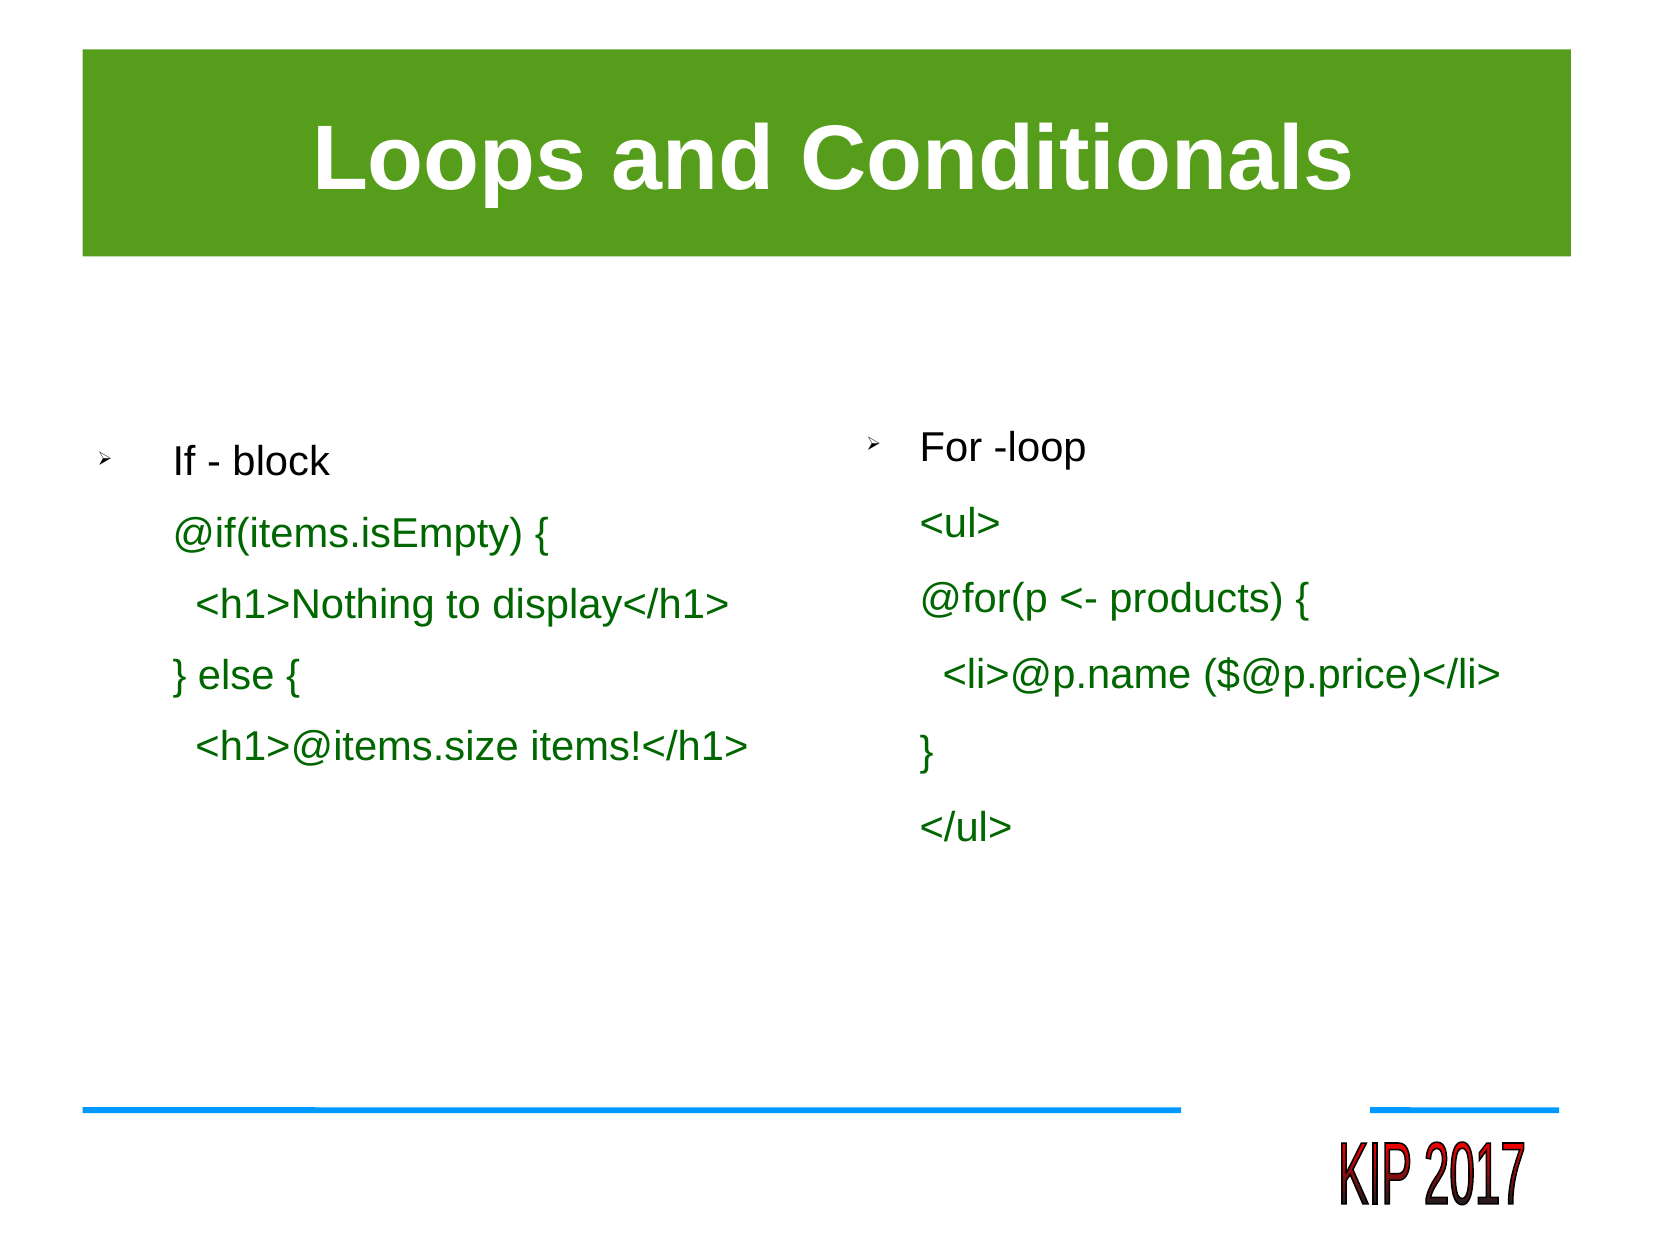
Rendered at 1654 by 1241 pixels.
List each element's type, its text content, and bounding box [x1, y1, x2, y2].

list For -loop <ul> @for(p <- products) { <li>@p.name ($@p.price)</li> } </ul> [848, 290, 1568, 1010]
title Loops and Conditionals [82, 49, 1571, 257]
text_box If - block @if(items.isEmpty) { <h1>Nothing to display</h1> } else { <h1>@items.size items!</h1> [82, 299, 1560, 1065]
